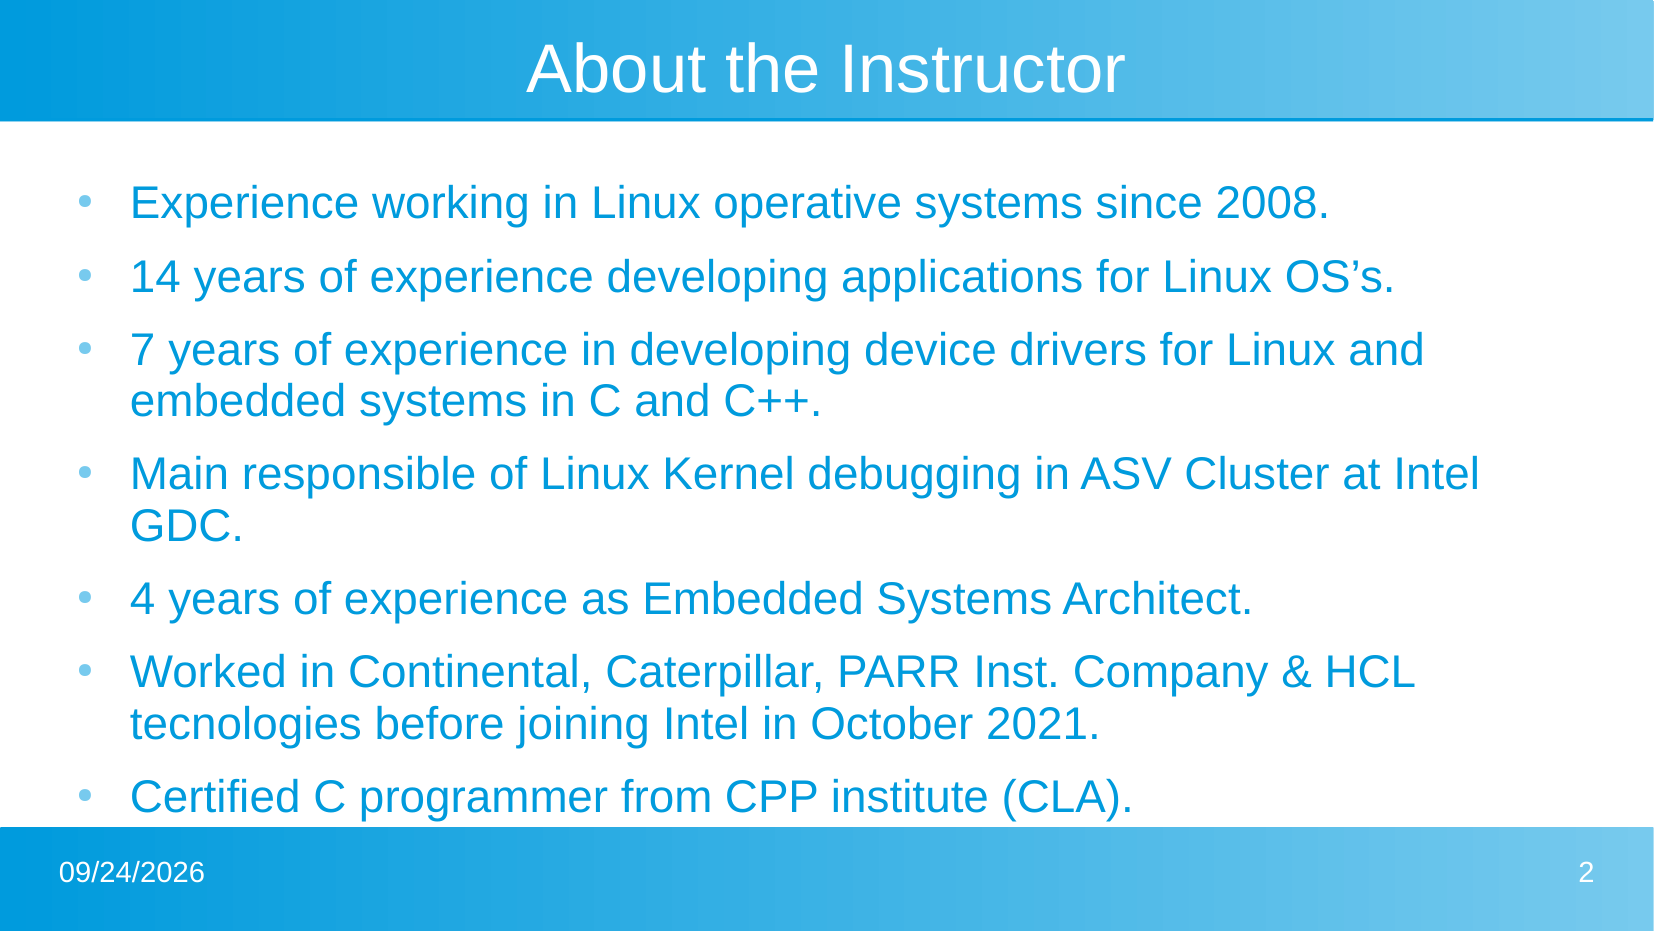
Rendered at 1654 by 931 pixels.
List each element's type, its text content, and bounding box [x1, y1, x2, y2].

title About the Instructor [59, 29, 1595, 108]
list Experience working in Linux operative systems since 2008. 14 years of experience developing applications for Linux OS’s. 7 years of experience in developing device drivers for Linux and embedded systems in C and C++. Main responsible of Linux Kernel debugging in ASV Cluster at Intel GDC. 4 years of experience as Embedded Systems Architect. Worked in Continental, Caterpillar, PARR Inst. Company & HCL tecnologies before joining Intel in October 2021. Certified C programmer from CPP institute (CLA). [59, 177, 1595, 768]
